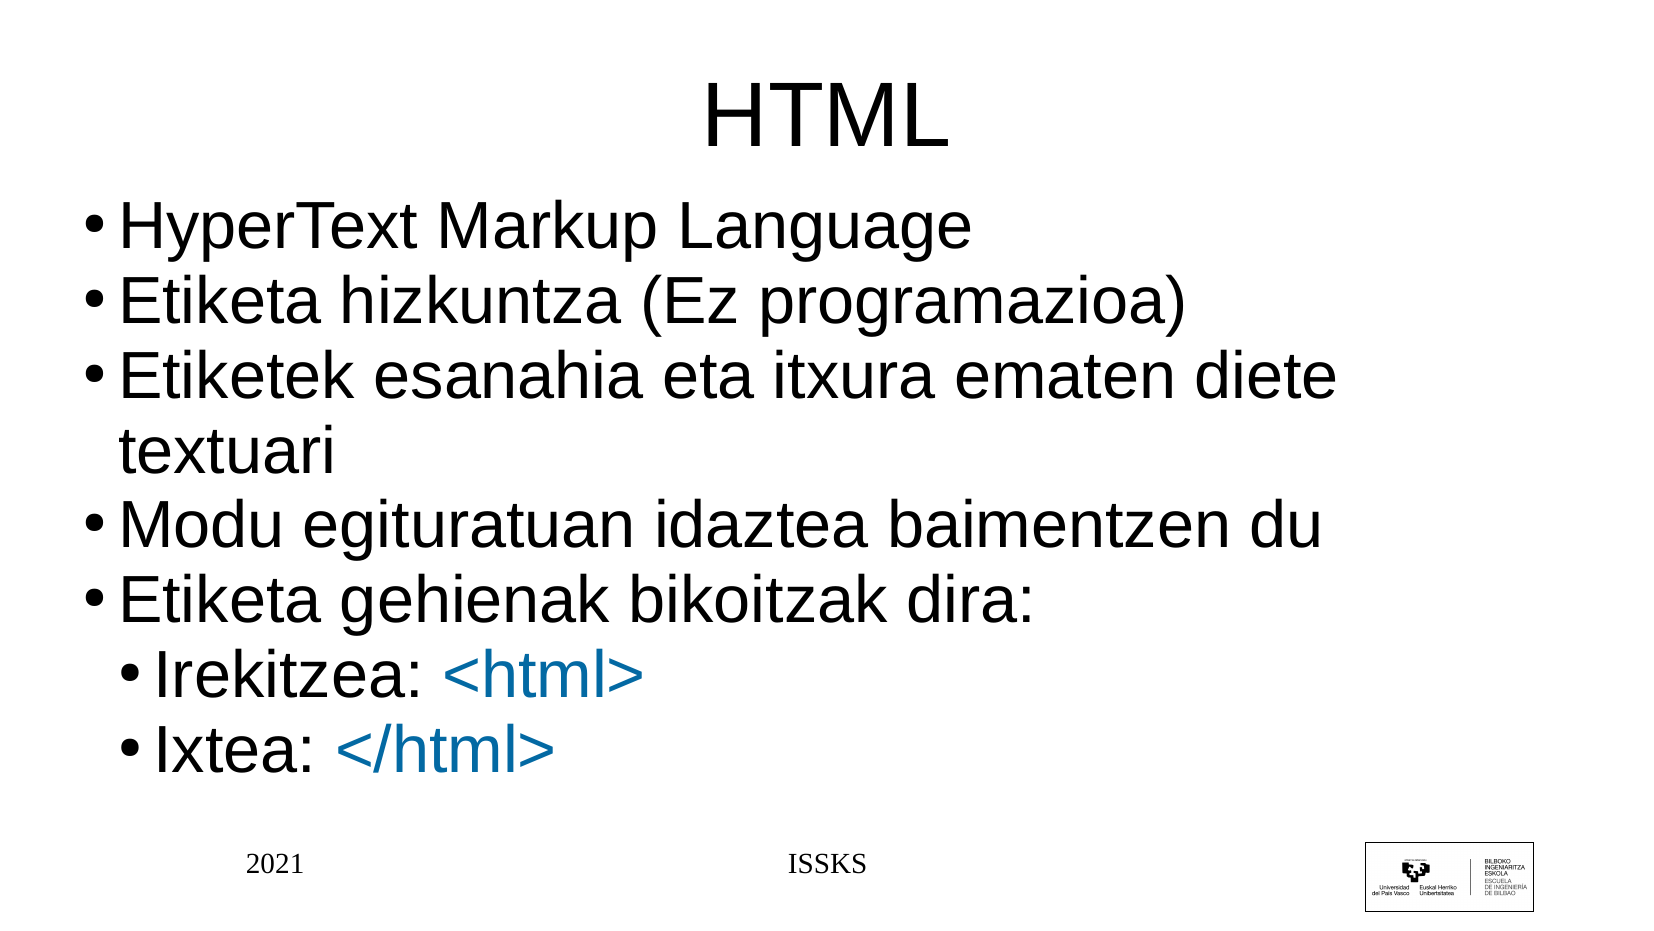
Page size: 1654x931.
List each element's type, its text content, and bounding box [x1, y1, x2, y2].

title HTML [82, 37, 1571, 188]
picture [1366, 843, 1533, 911]
subtitle HyperText Markup Language Etiketa hizkuntza (Ez programazioa) Etiketek esanahia eta itxura ematen diete textuari Modu egituratuan idaztea baimentzen du Etiketa gehienak bikoitzak dira: Irekitzea: <html> Ixtea: </html> [82, 188, 1571, 787]
